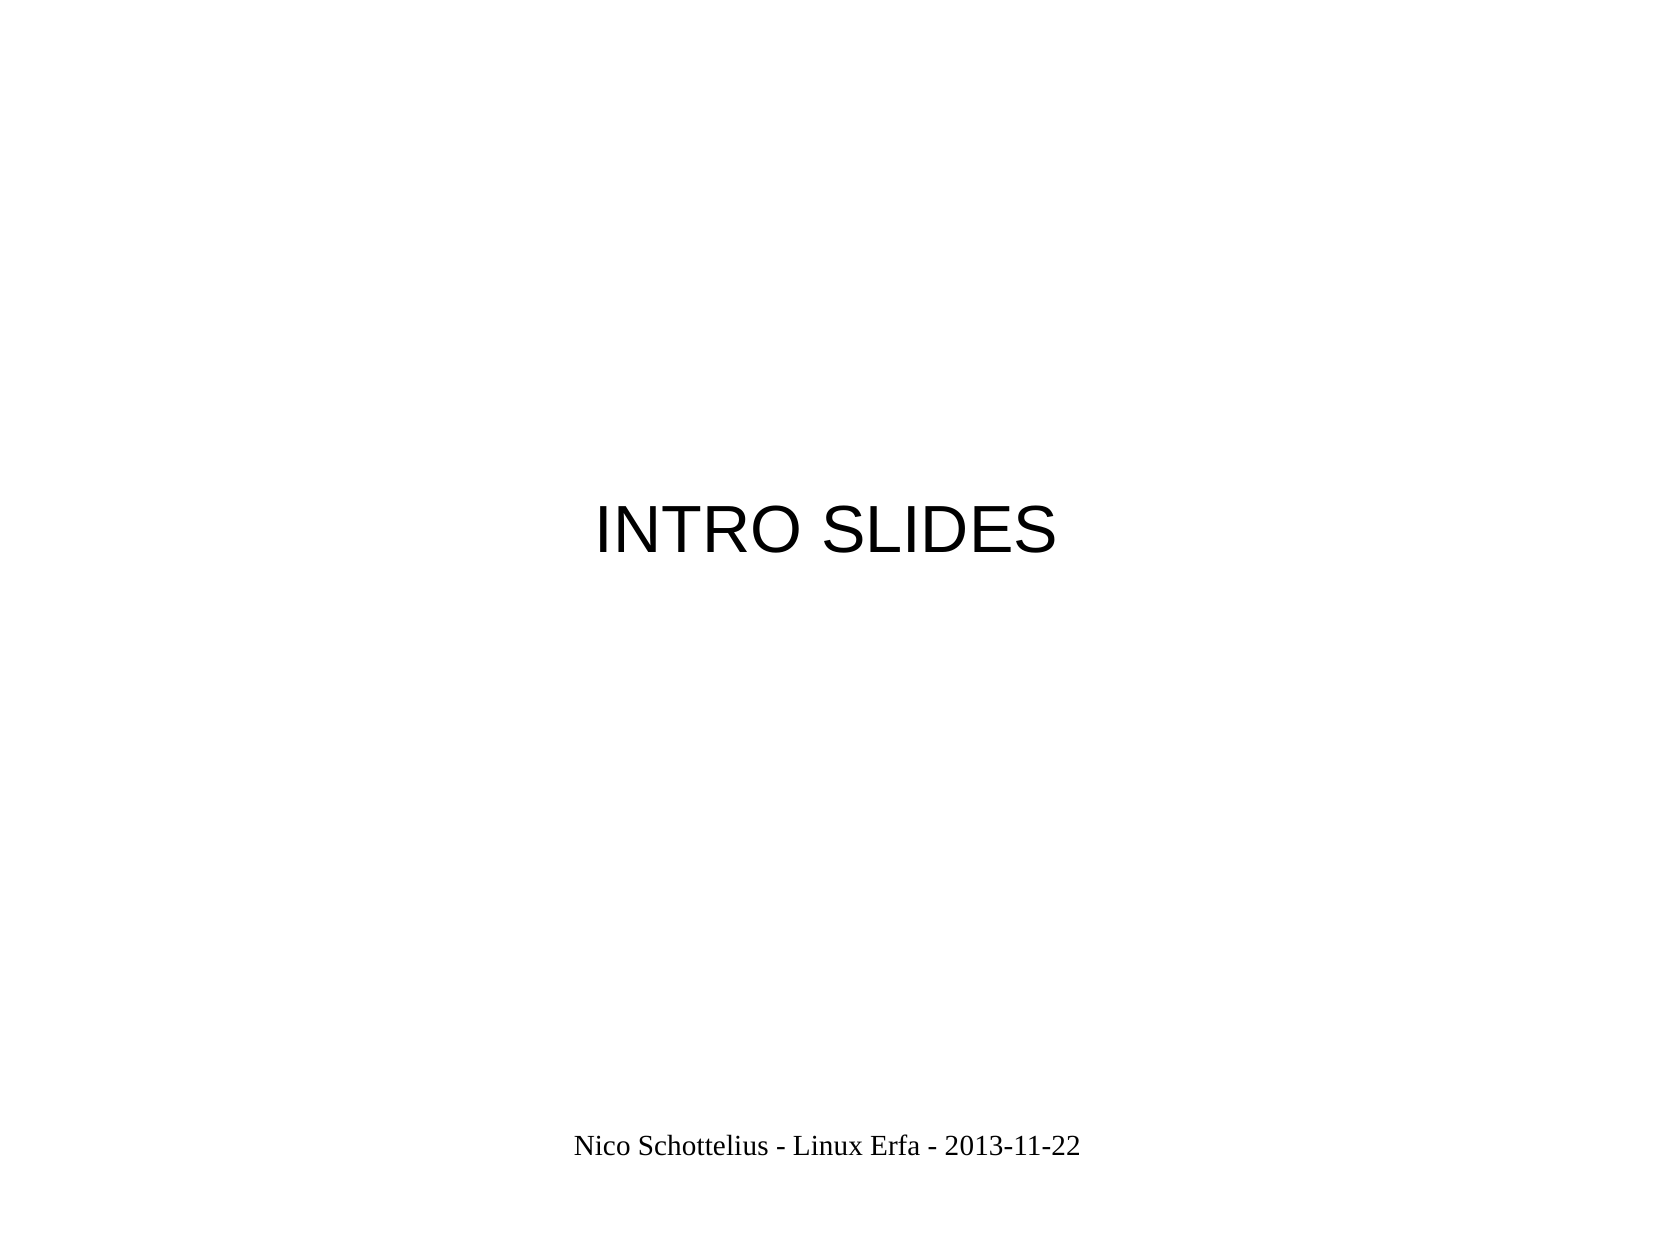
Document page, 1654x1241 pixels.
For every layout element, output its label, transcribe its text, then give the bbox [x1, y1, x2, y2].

subtitle INTRO SLIDES [82, 49, 1571, 1010]
